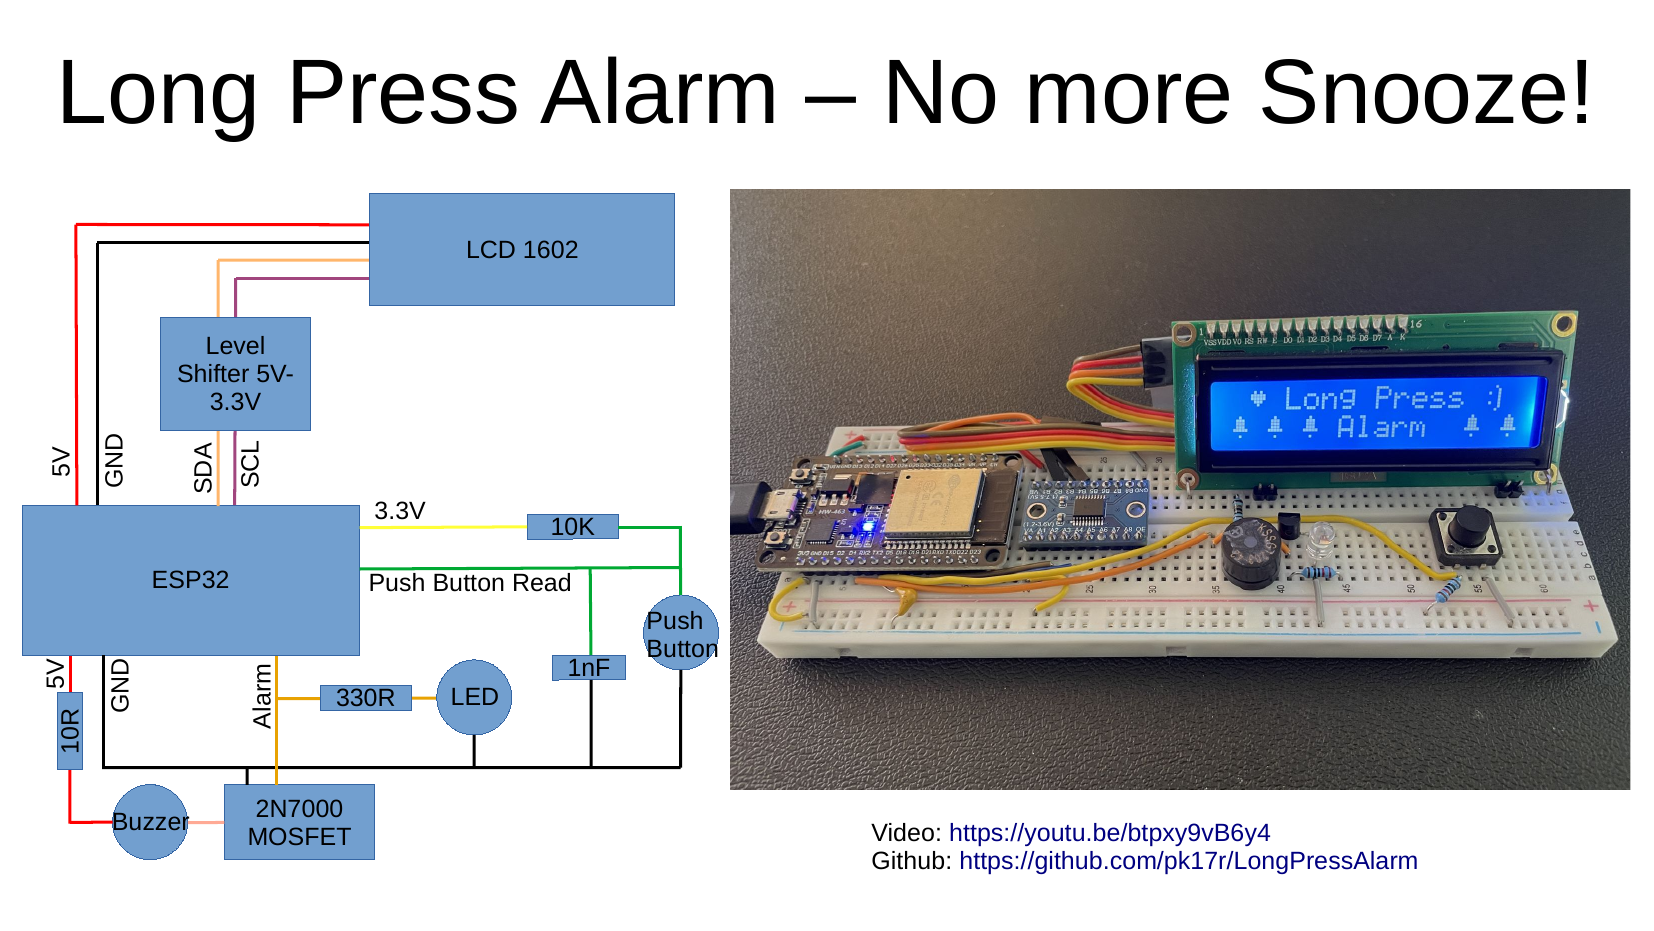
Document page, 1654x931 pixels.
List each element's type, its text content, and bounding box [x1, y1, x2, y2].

text_box 5V [33, 619, 77, 705]
text_box ESP32 [22, 505, 360, 656]
text_box SDA [181, 424, 225, 510]
picture [730, 189, 1631, 790]
text_box [443, 719, 505, 735]
text_box Alarm [240, 625, 285, 744]
text_box GND [92, 418, 136, 504]
text_box LCD 1602 [369, 193, 675, 306]
text_box Video: https://youtu.be/btpxy9vB6y4 Github: https://github.com/pk17r/LongPressAlarm [856, 811, 1449, 883]
text_box 5V [39, 406, 83, 492]
text_box [120, 784, 180, 799]
text_box 10R [57, 692, 83, 770]
text_box GND [98, 642, 142, 729]
text_box Level Shifter 5V-3.3V [160, 317, 311, 431]
text_box Push Button [631, 599, 730, 670]
text_box 2N7000 MOSFET [224, 784, 375, 860]
text_box 10K [527, 514, 619, 540]
text_box 1nF [552, 655, 626, 681]
text_box Buzzer [97, 799, 210, 843]
text_box [119, 843, 182, 860]
text_box LED [435, 675, 522, 719]
text_box 3.3V [359, 489, 445, 532]
title Long Press Alarm – No more Snooze! [39, 0, 1615, 195]
text_box [664, 595, 698, 599]
text_box Push Button Read [353, 561, 617, 605]
text_box [444, 659, 505, 675]
text_box 330R [320, 685, 412, 711]
text_box SCL [228, 418, 272, 504]
